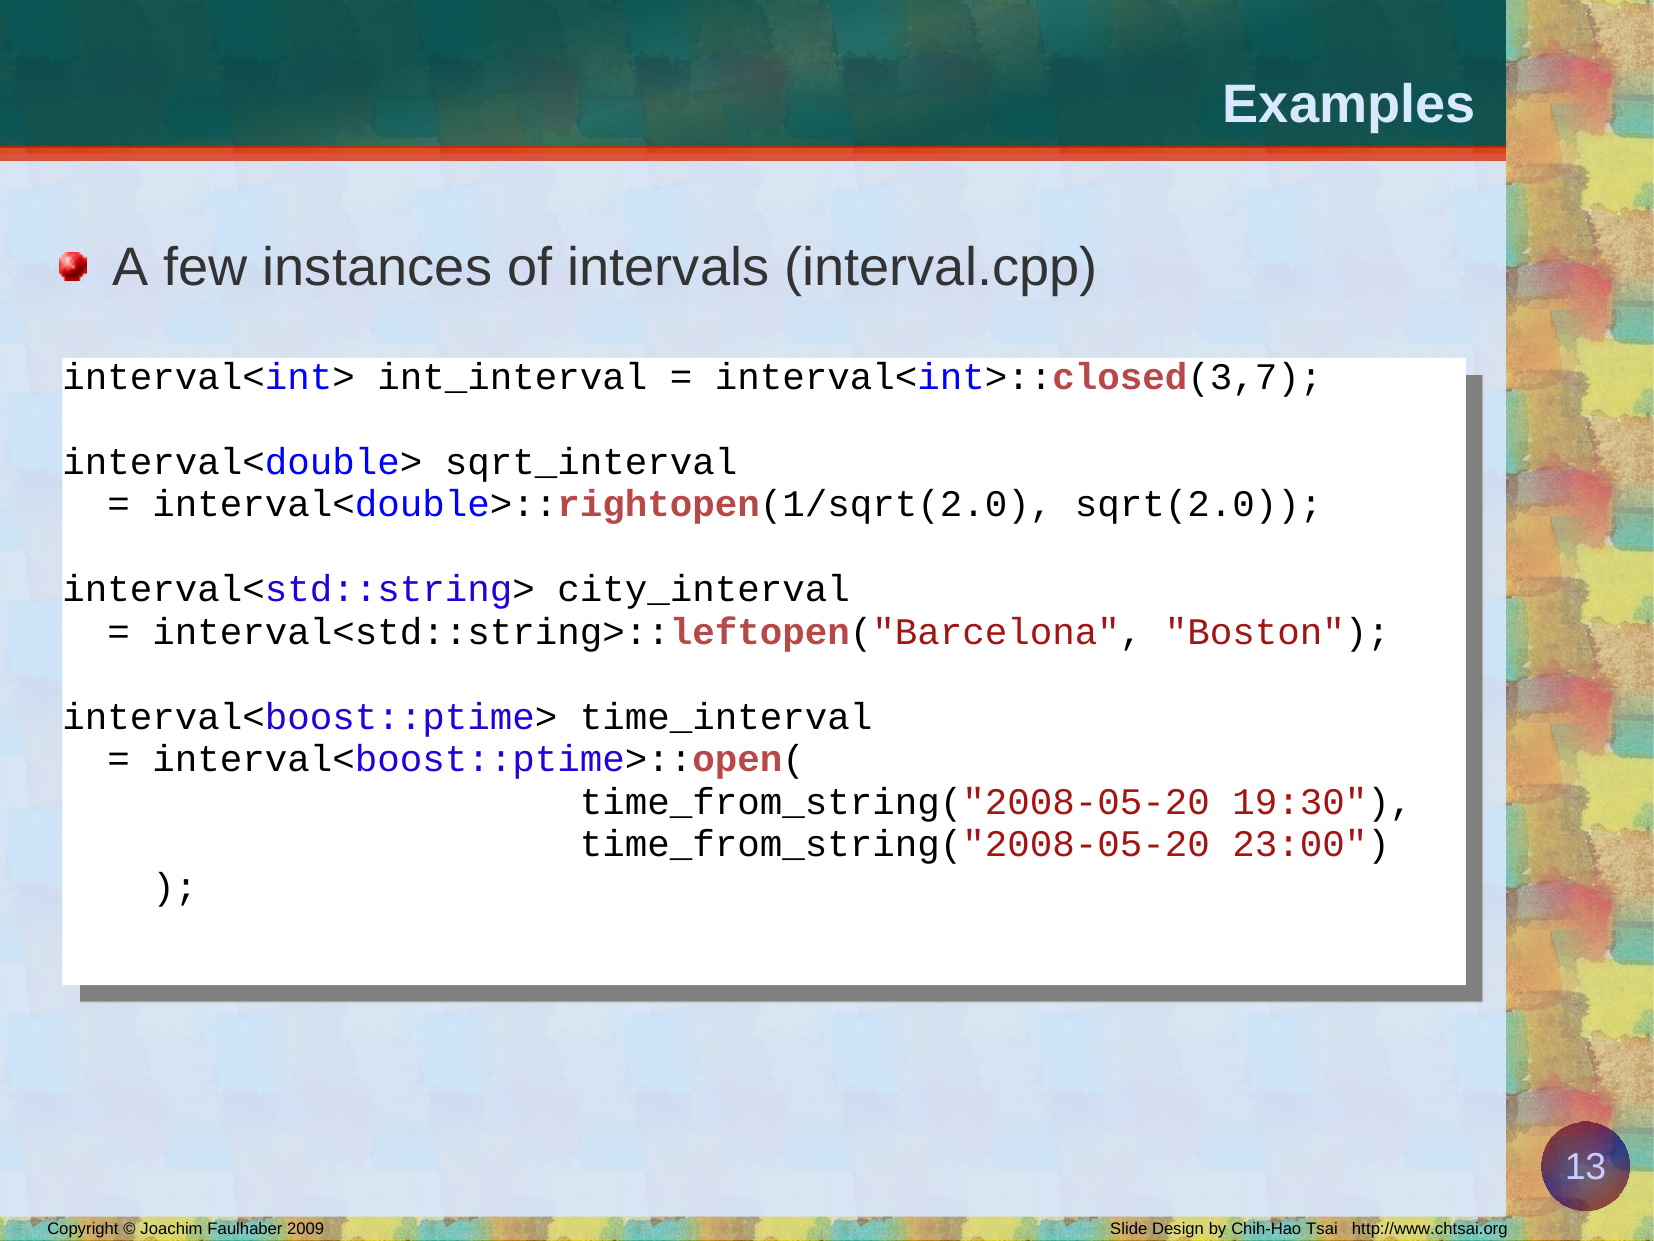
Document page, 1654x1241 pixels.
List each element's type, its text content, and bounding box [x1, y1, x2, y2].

list A few instances of intervals (interval.cpp) [59, 236, 1418, 322]
title Examples [29, 59, 1477, 148]
text_box interval<int> int_interval = interval<int>::closed(3,7); interval<double> sqrt_interval = interval<double>::rightopen(1/sqrt(2.0), sqrt(2.0)); interval<std::string> city_interval = interval<std::string>::leftopen("Barcelona", "Boston"); interval<boost::ptime> time_interval = interval<boost::ptime>::open( time_from_string("2008-05-20 19:30"), time_from_string("2008-05-20 23:00") ); [62, 357, 1466, 986]
